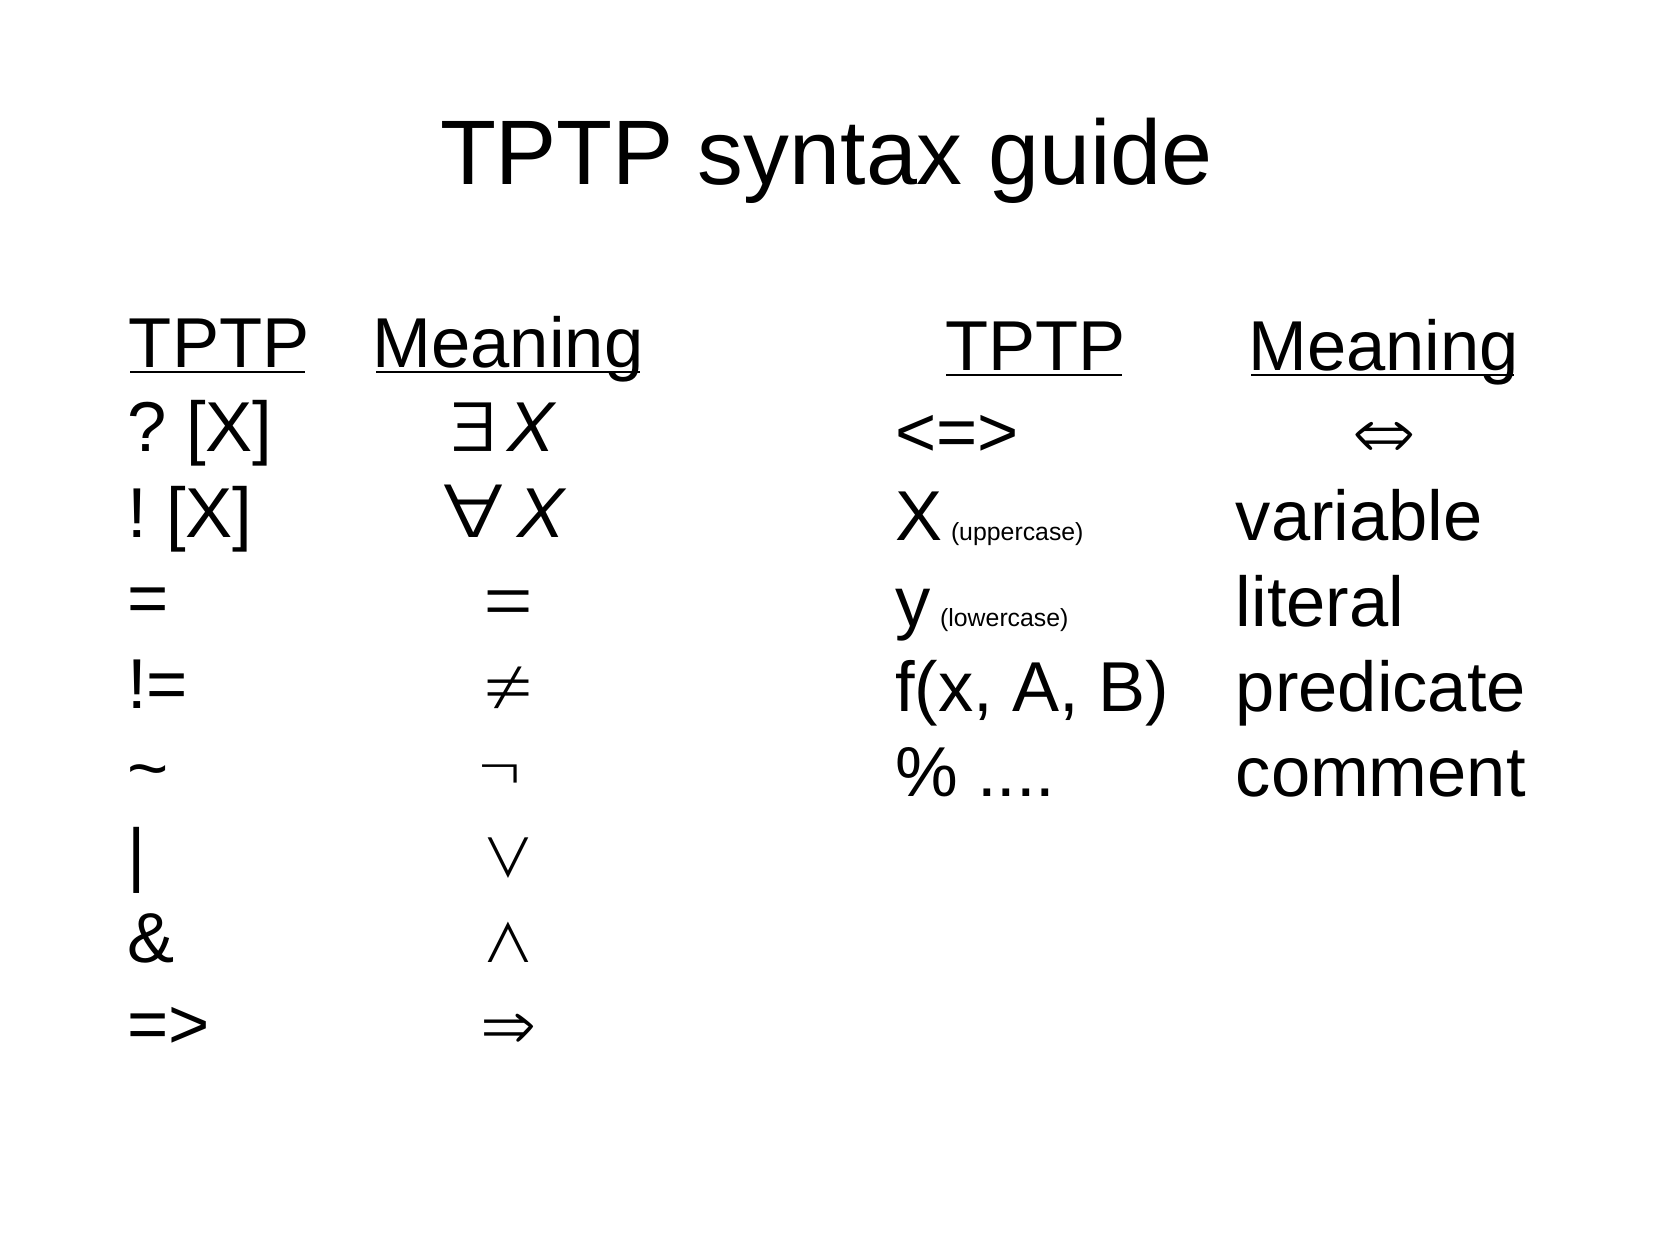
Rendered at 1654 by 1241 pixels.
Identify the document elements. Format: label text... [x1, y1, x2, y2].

title TPTP syntax guide [82, 49, 1571, 257]
chart [121, 297, 650, 1063]
chart [885, 300, 1535, 812]
